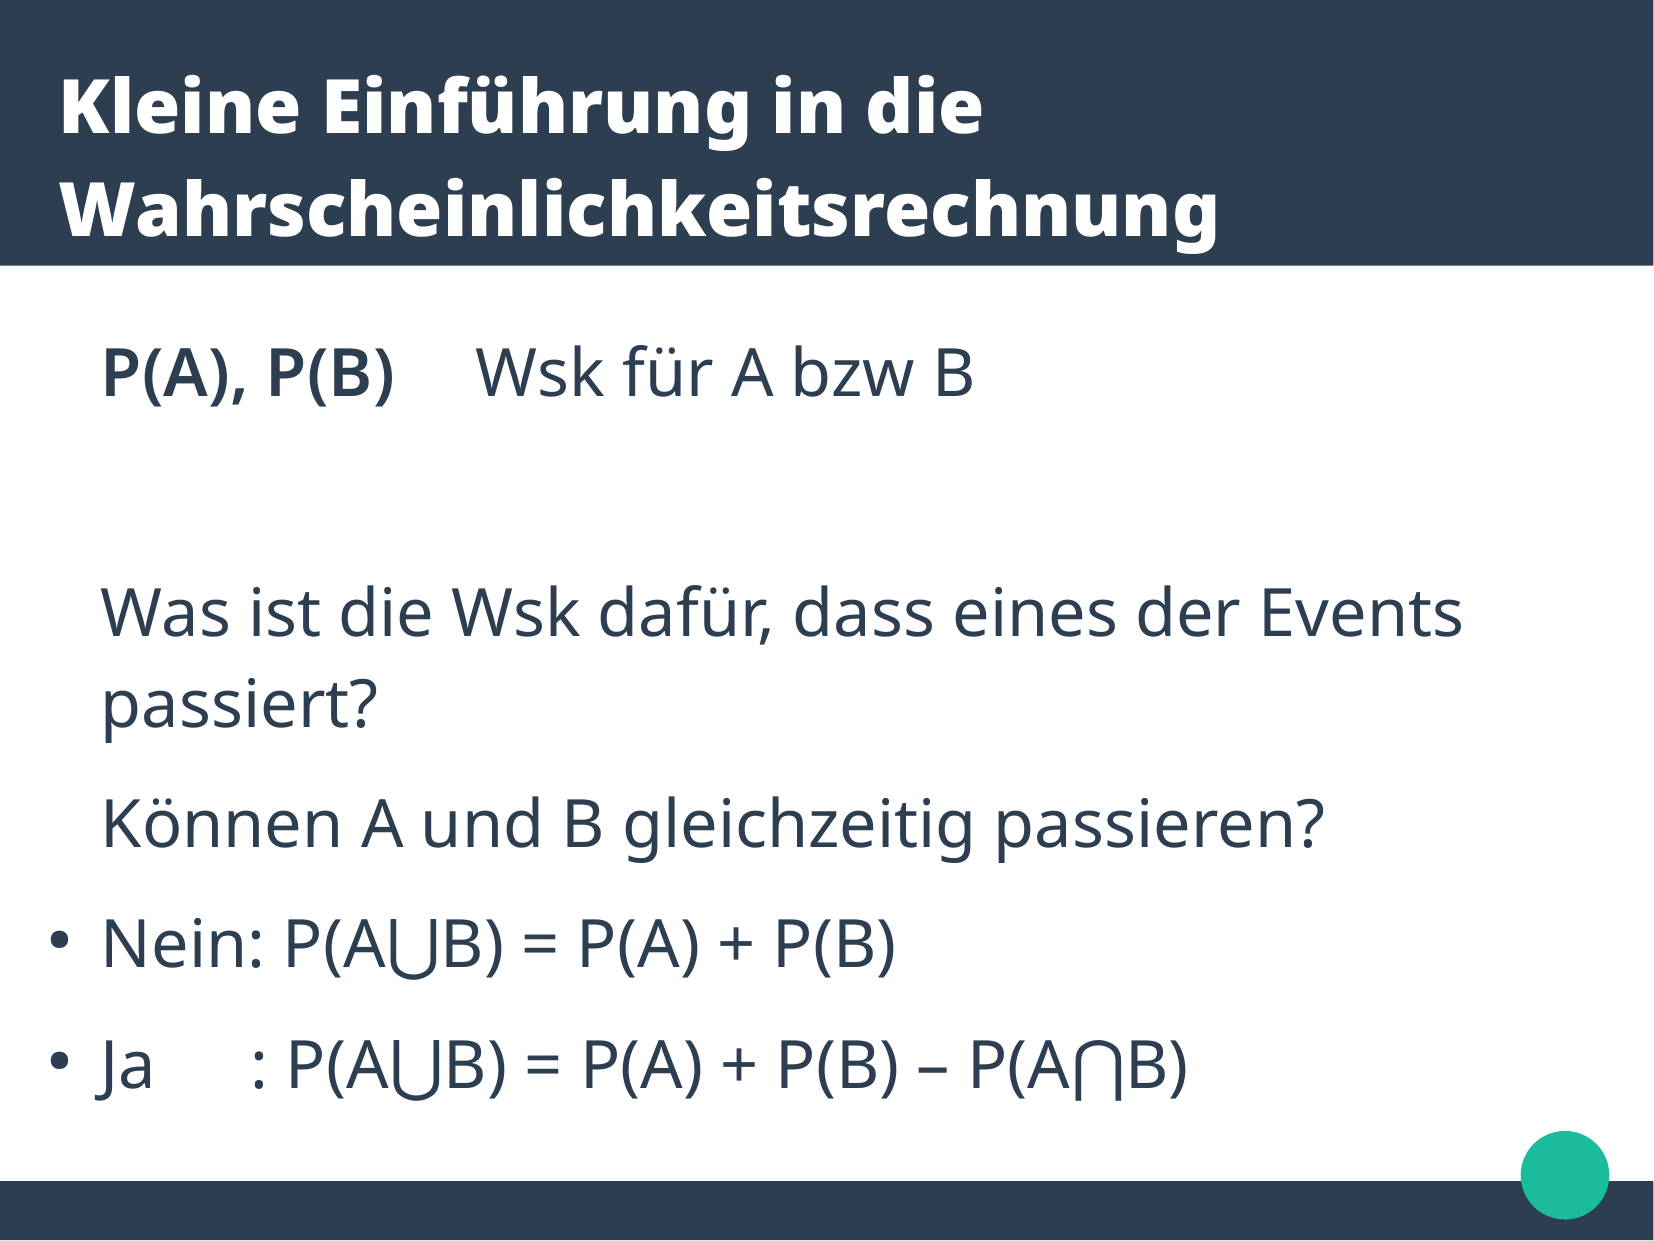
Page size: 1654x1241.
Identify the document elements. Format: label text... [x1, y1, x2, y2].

title Kleine Einführung in die Wahrscheinlichkeitsrechnung [59, 53, 1595, 212]
list P(A), P(B) Wsk für A bzw B Was ist die Wsk dafür, dass eines der Events passiert? Können A und B gleichzeitig passieren? Nein: P(A⋃B) = P(A) + P(B) Ja : P(A⋃B) = P(A) + P(B) – P(A⋂B) [30, 324, 1595, 1152]
